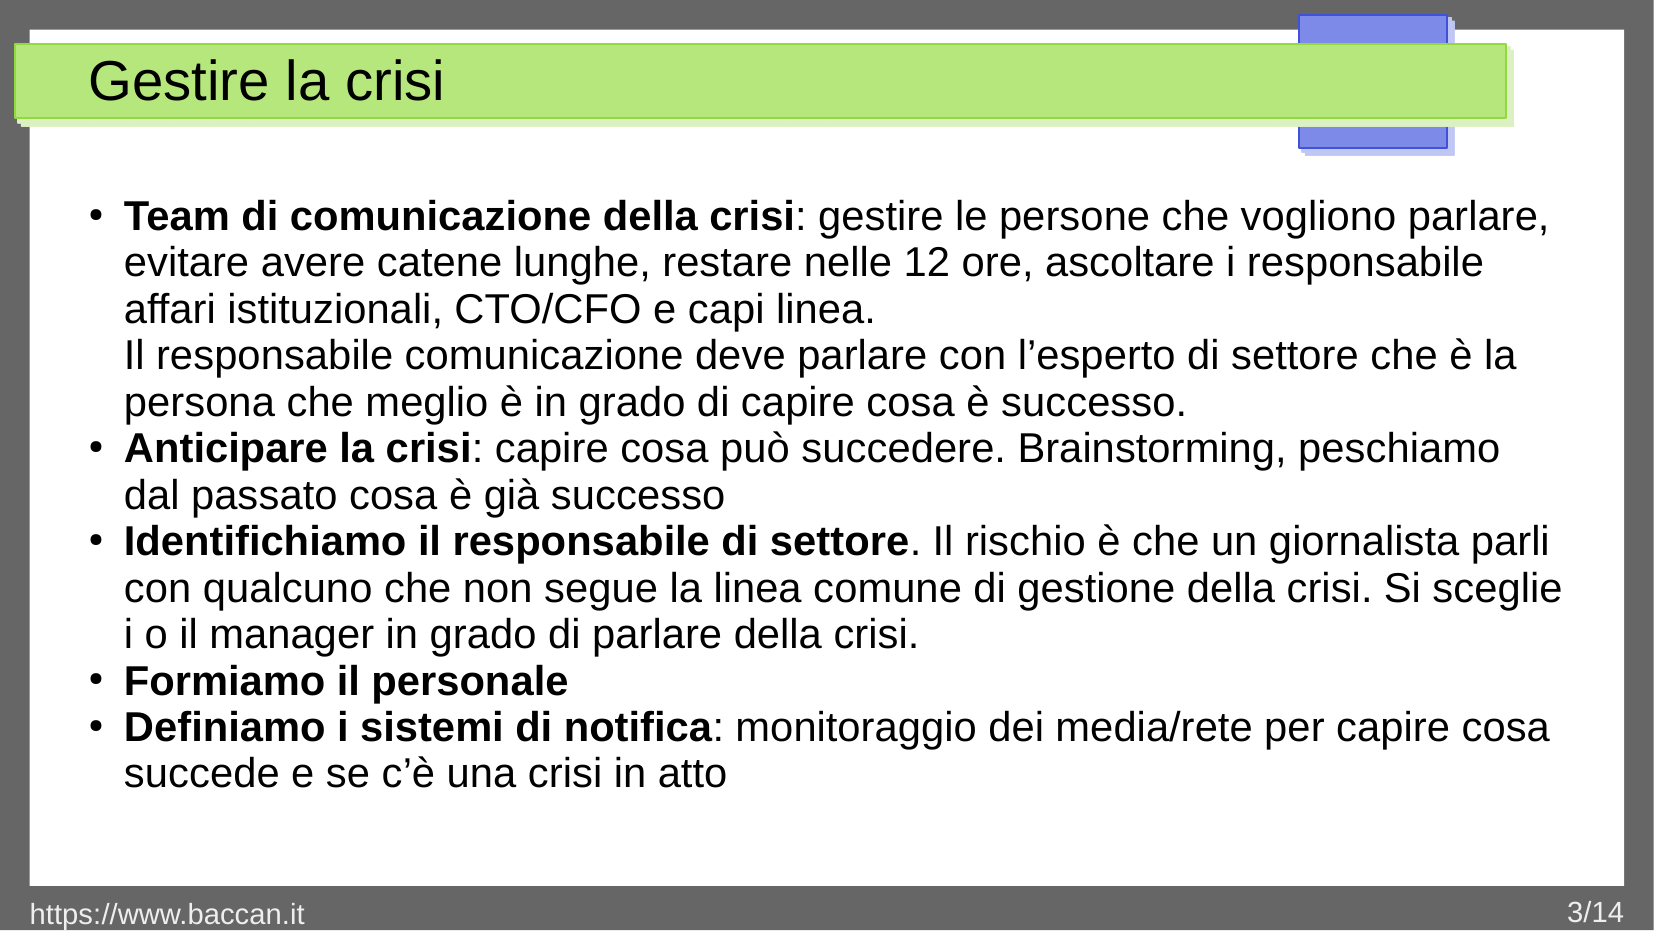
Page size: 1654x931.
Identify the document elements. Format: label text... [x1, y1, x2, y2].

subtitle Team di comunicazione della crisi: gestire le persone che vogliono parlare, evitare avere catene lunghe, restare nelle 12 ore, ascoltare i responsabile affari istituzionali, CTO/CFO e capi linea. Il responsabile comunicazione deve parlare con l’esperto di settore che è la persona che meglio è in grado di capire cosa è successo. Anticipare la crisi: capire cosa può succedere. Brainstorming, peschiamo dal passato cosa è già successo Identifichiamo il responsabile di settore. Il rischio è che un giornalista parli con qualcuno che non segue la linea comune di gestione della crisi. Si sceglie i o il manager in grado di parlare della crisi. Formiamo il personale Definiamo i sistemi di notifica: monitoraggio dei media/rete per capire cosa succede e se c’è una crisi in atto [88, 177, 1565, 813]
title Gestire la crisi [88, 44, 1506, 119]
